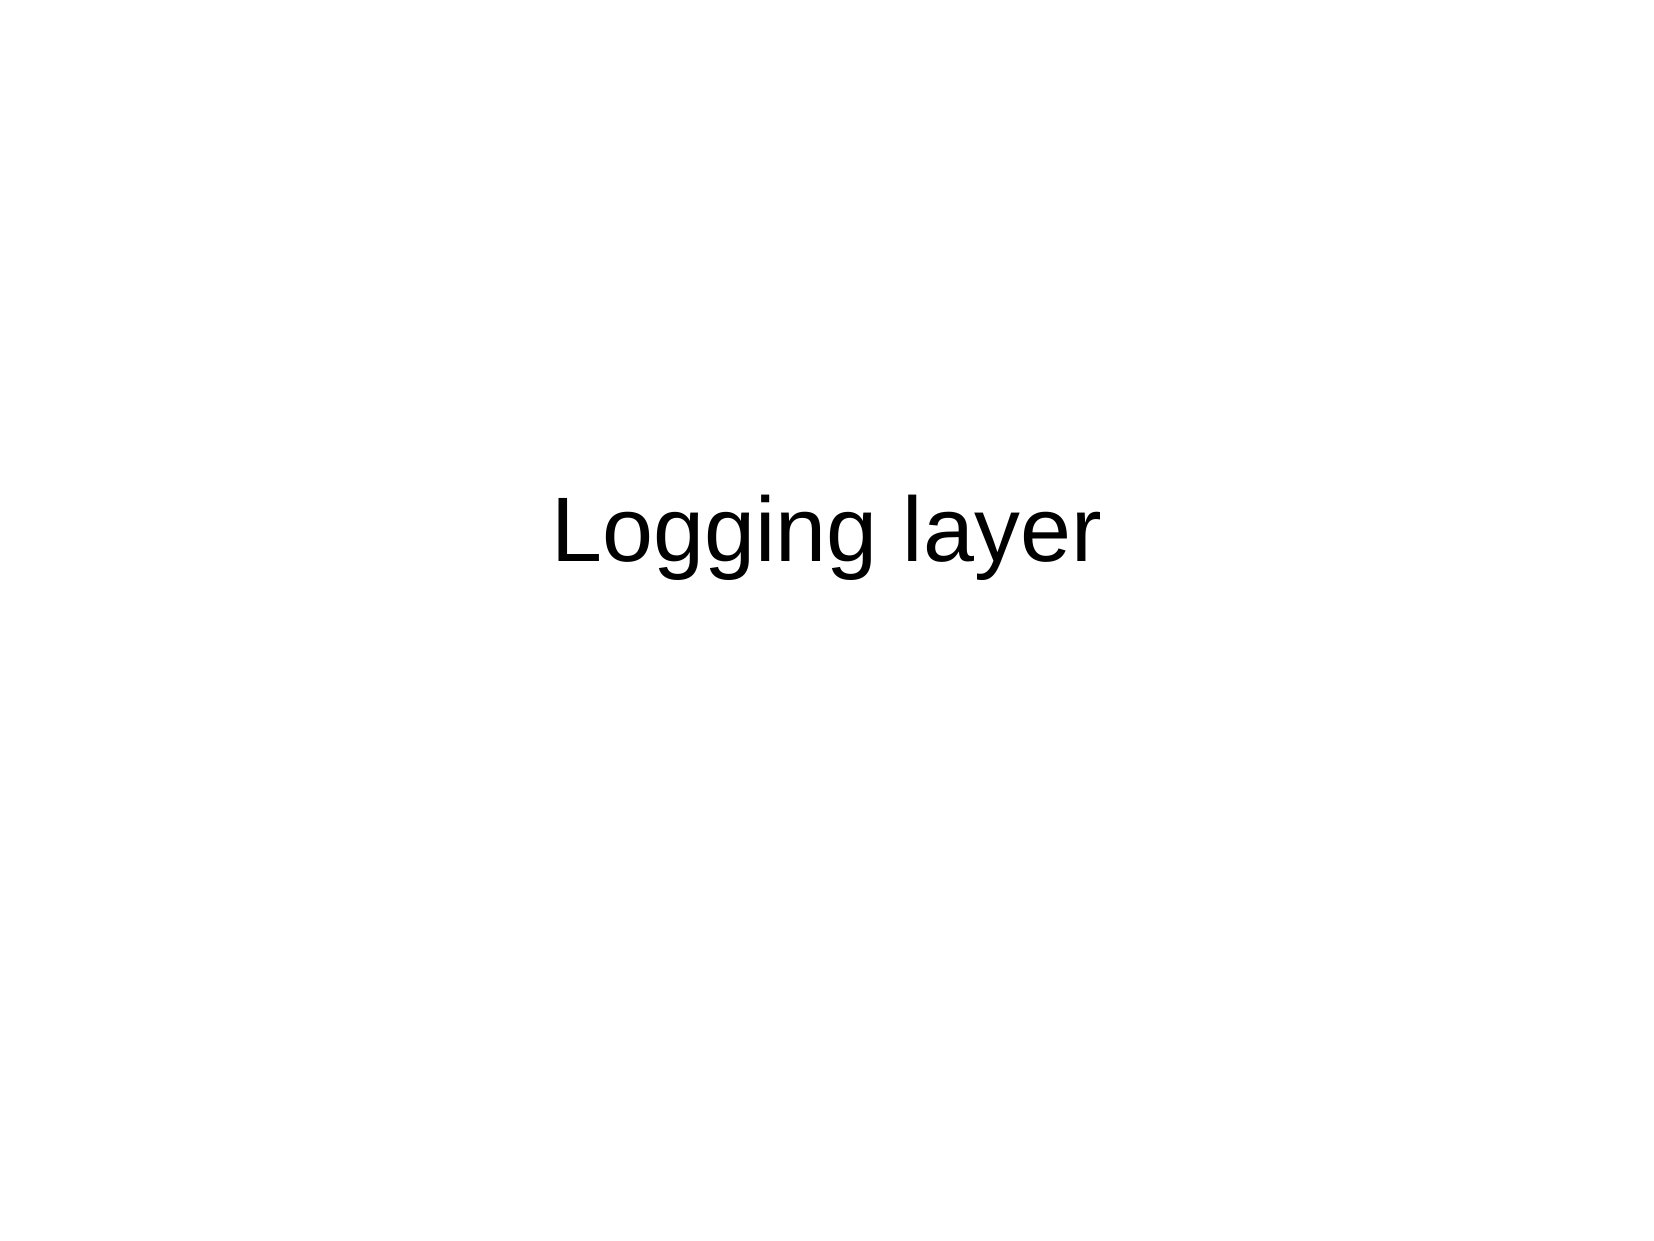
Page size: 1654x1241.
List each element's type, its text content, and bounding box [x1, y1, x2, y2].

subtitle Logging layer [82, 49, 1571, 1010]
